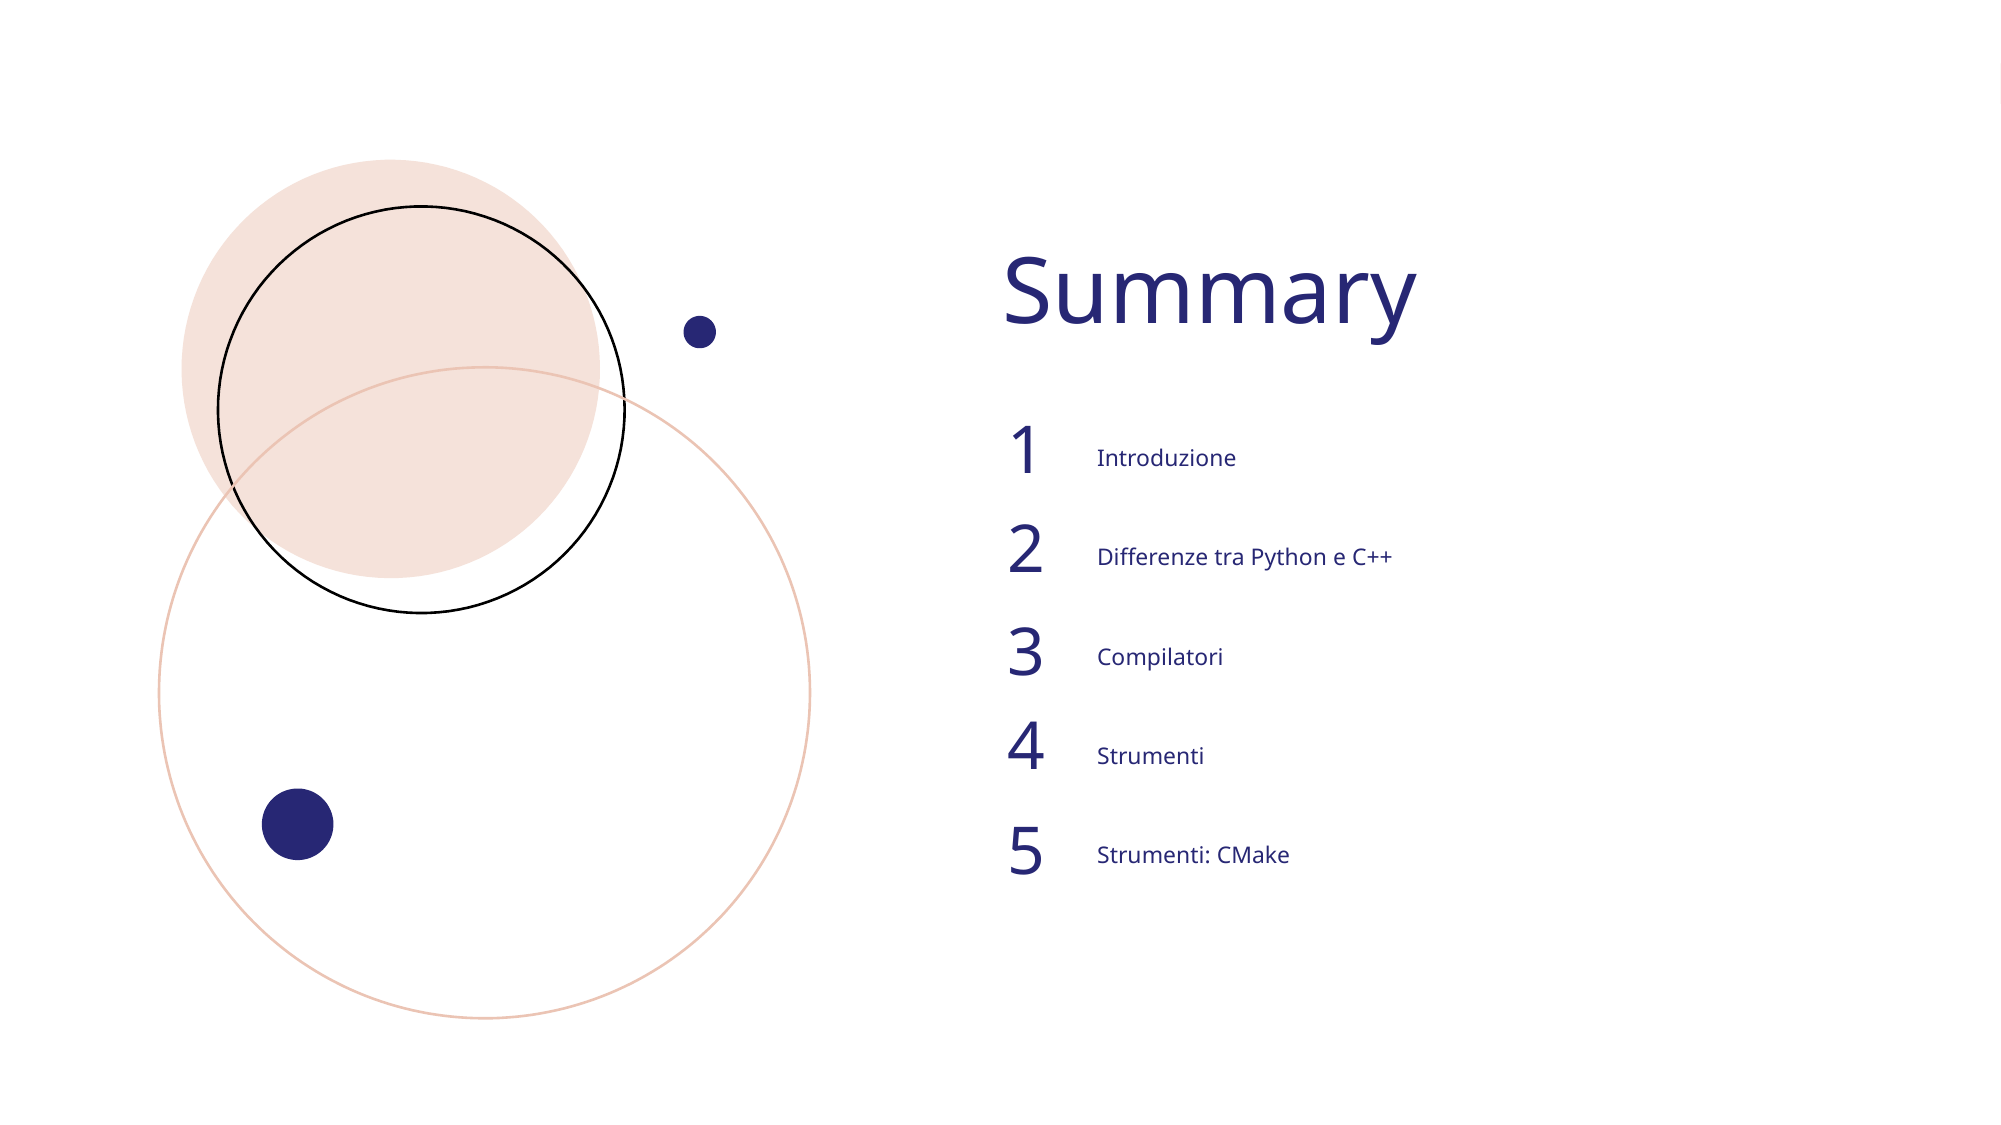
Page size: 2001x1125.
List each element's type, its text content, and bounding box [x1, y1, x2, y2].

list Strumenti: CMake [1082, 824, 1710, 876]
list 3 [987, 589, 1065, 684]
list 4 [987, 684, 1065, 787]
list Introduzione [1082, 426, 1710, 479]
list Summary [987, 207, 1710, 344]
list 5 [987, 788, 1065, 892]
list Differenze tra Python e C++ [1082, 526, 1710, 578]
list Compilatori [1082, 625, 1710, 677]
list 1 [987, 388, 1065, 486]
list Strumenti [1082, 724, 1710, 777]
list 2 [987, 486, 1065, 589]
